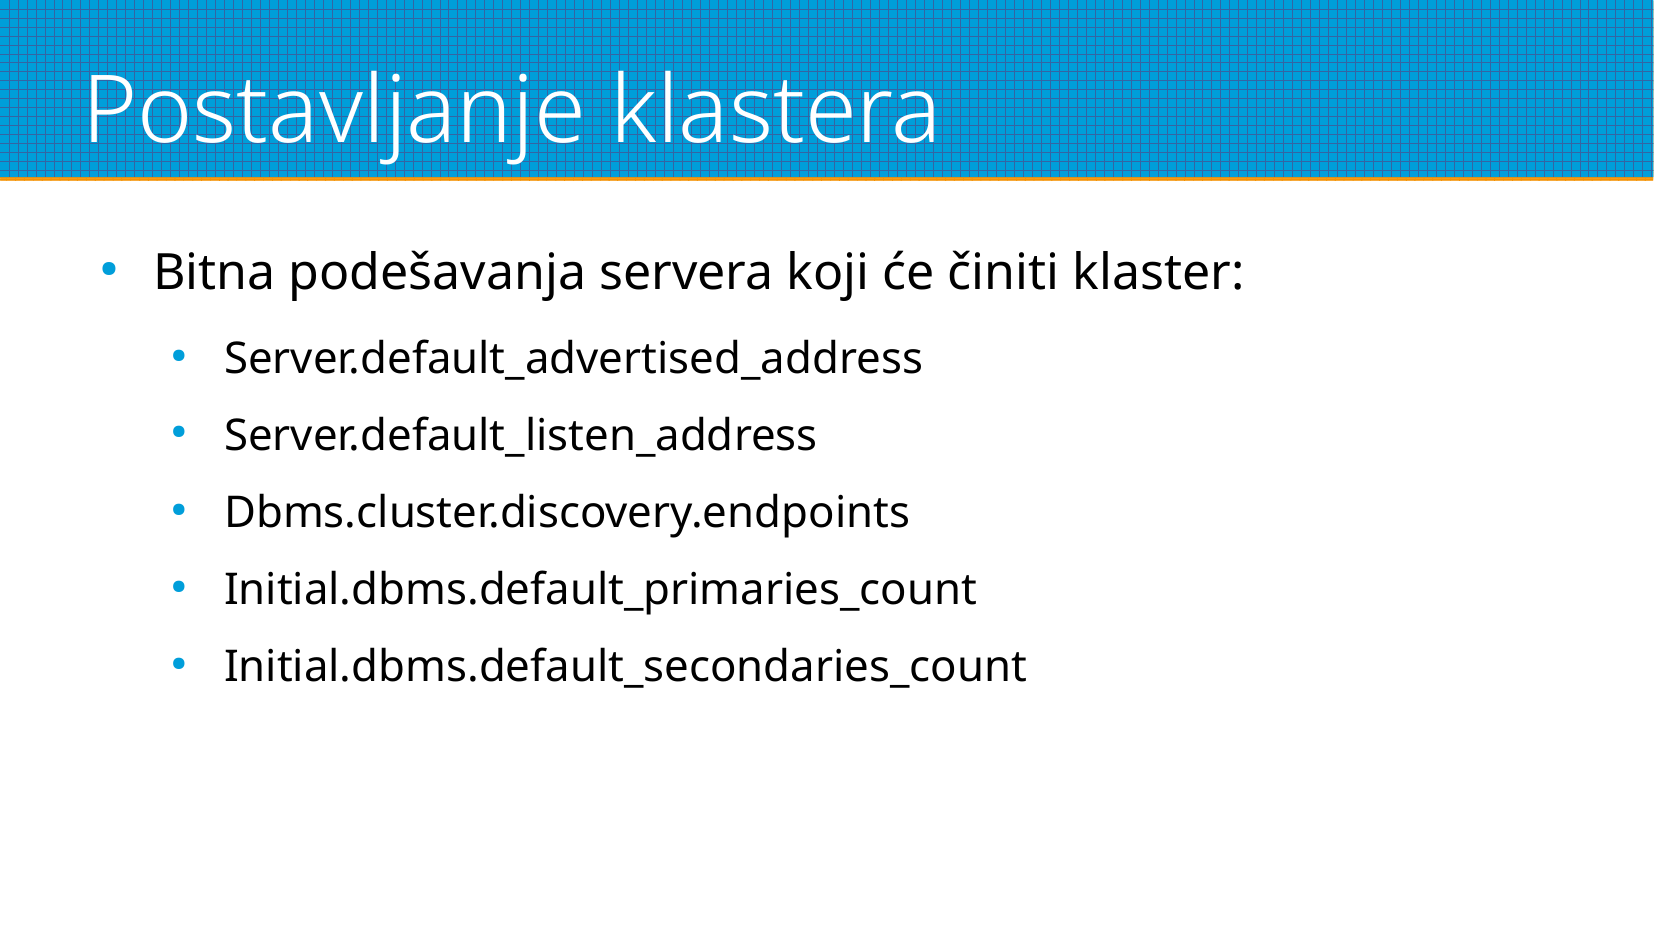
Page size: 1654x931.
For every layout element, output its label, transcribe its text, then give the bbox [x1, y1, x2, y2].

list Bitna podešavanja servera koji će činiti klaster: Server.default_advertised_address Server.default_listen_address Dbms.cluster.discovery.endpoints Initial.dbms.default_primaries_count Initial.dbms.default_secondaries_count [82, 236, 1563, 811]
title Postavljanje klastera [82, 14, 1571, 171]
